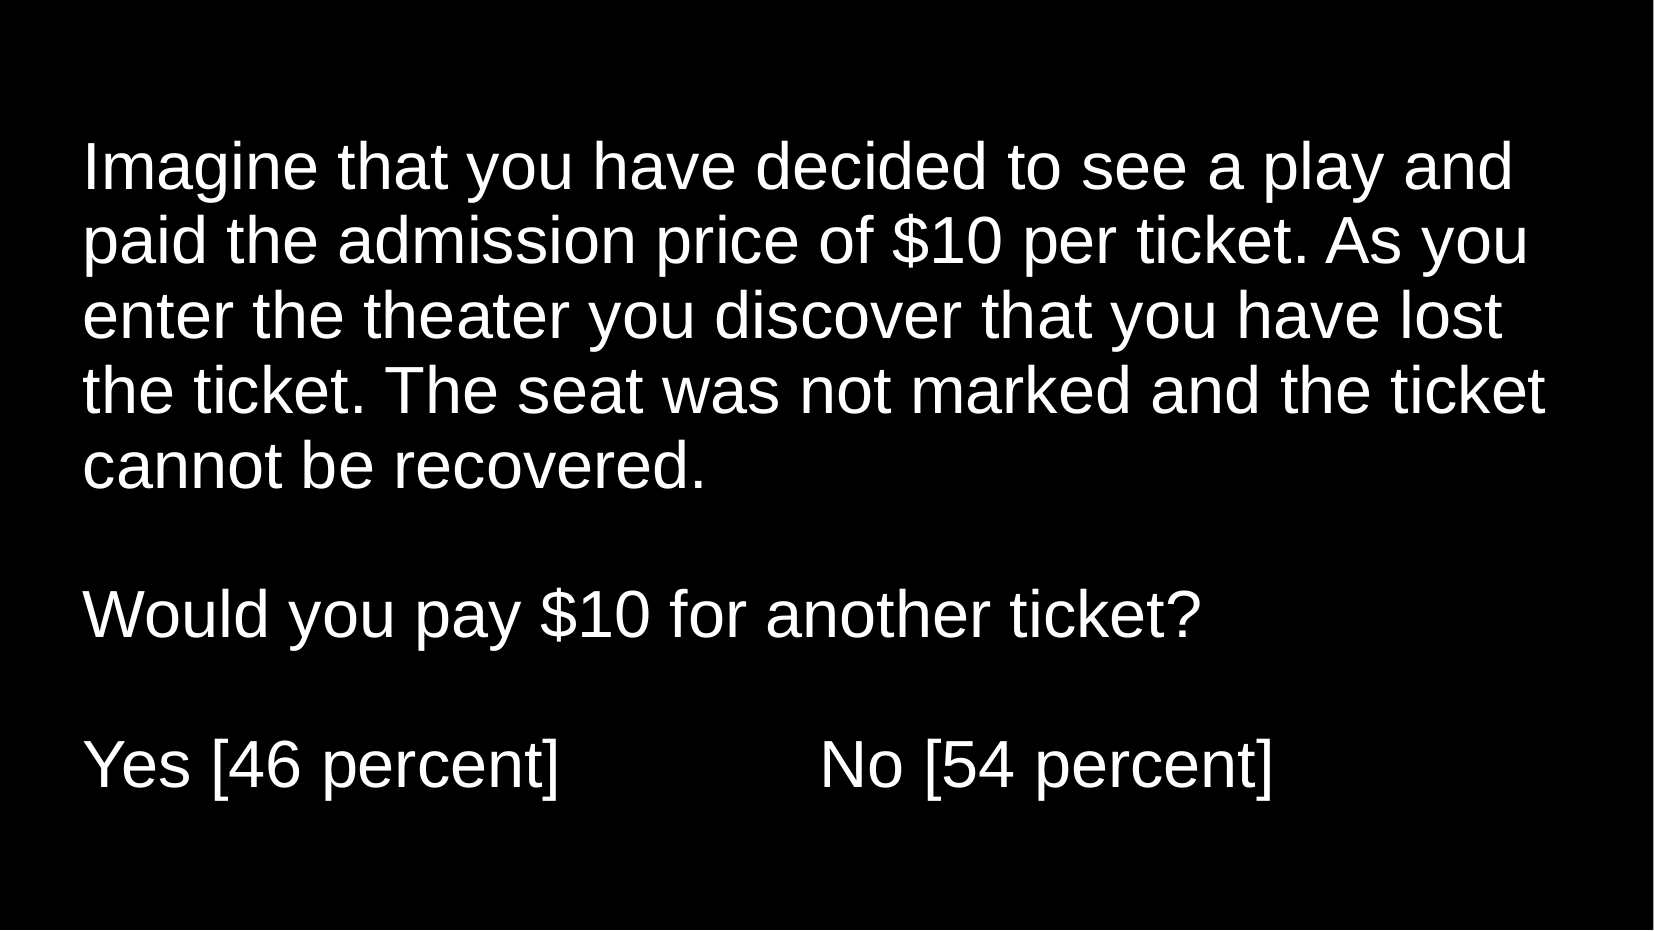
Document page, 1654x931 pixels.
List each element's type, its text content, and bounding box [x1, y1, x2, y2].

subtitle Imagine that you have decided to see a play and paid the admission price of $10 per ticket. As you enter the theater you discover that you have lost the ticket. The seat was not marked and the ticket cannot be recovered. Would you pay $10 for another ticket? Yes [46 percent] No [54 percent] [82, 105, 1571, 826]
